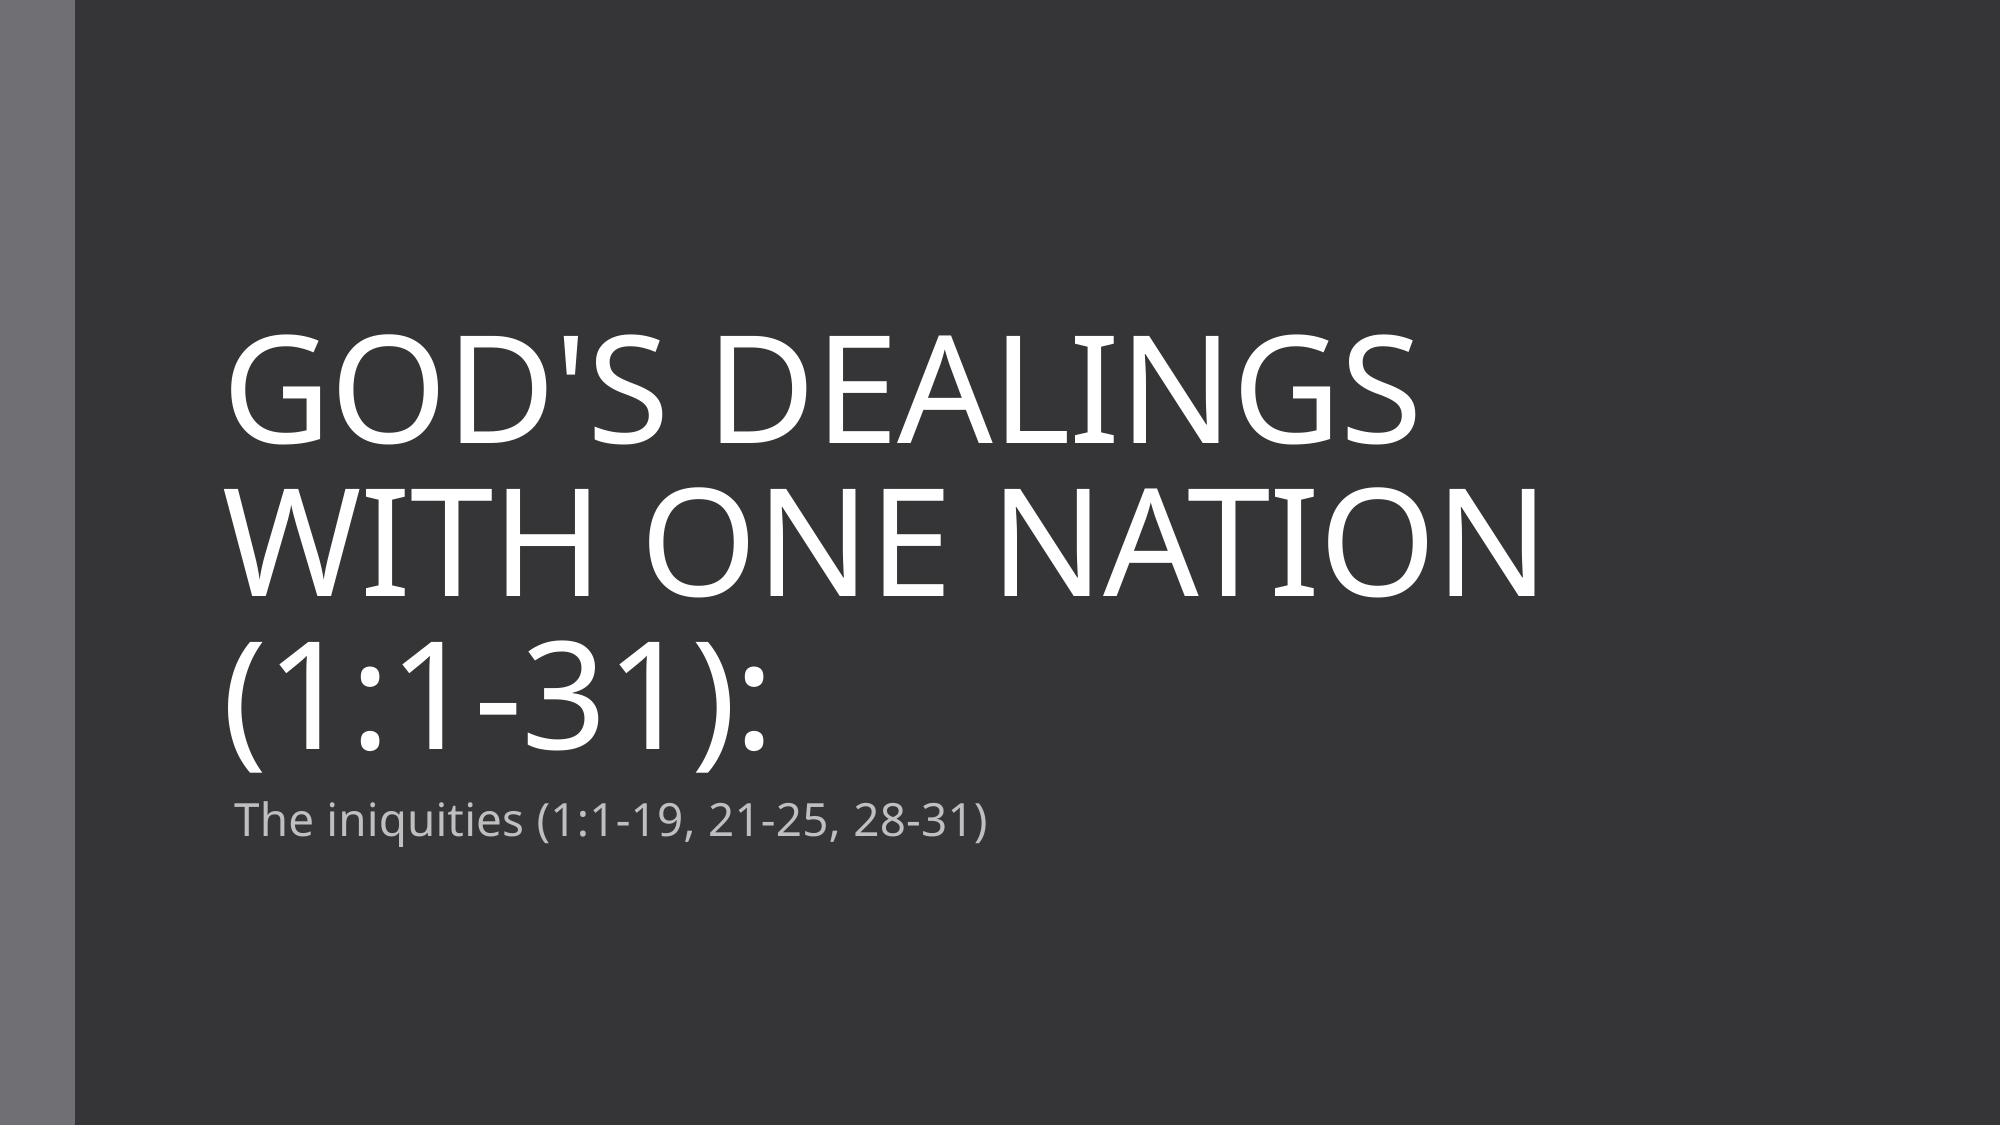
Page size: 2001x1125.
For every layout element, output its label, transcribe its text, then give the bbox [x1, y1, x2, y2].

subtitle The iniquities (1:1-19, 21-25, 28-31) [206, 787, 1752, 1066]
title GOD'S DEALINGS WITH ONE NATION (1:1-31): [206, 124, 1752, 787]
